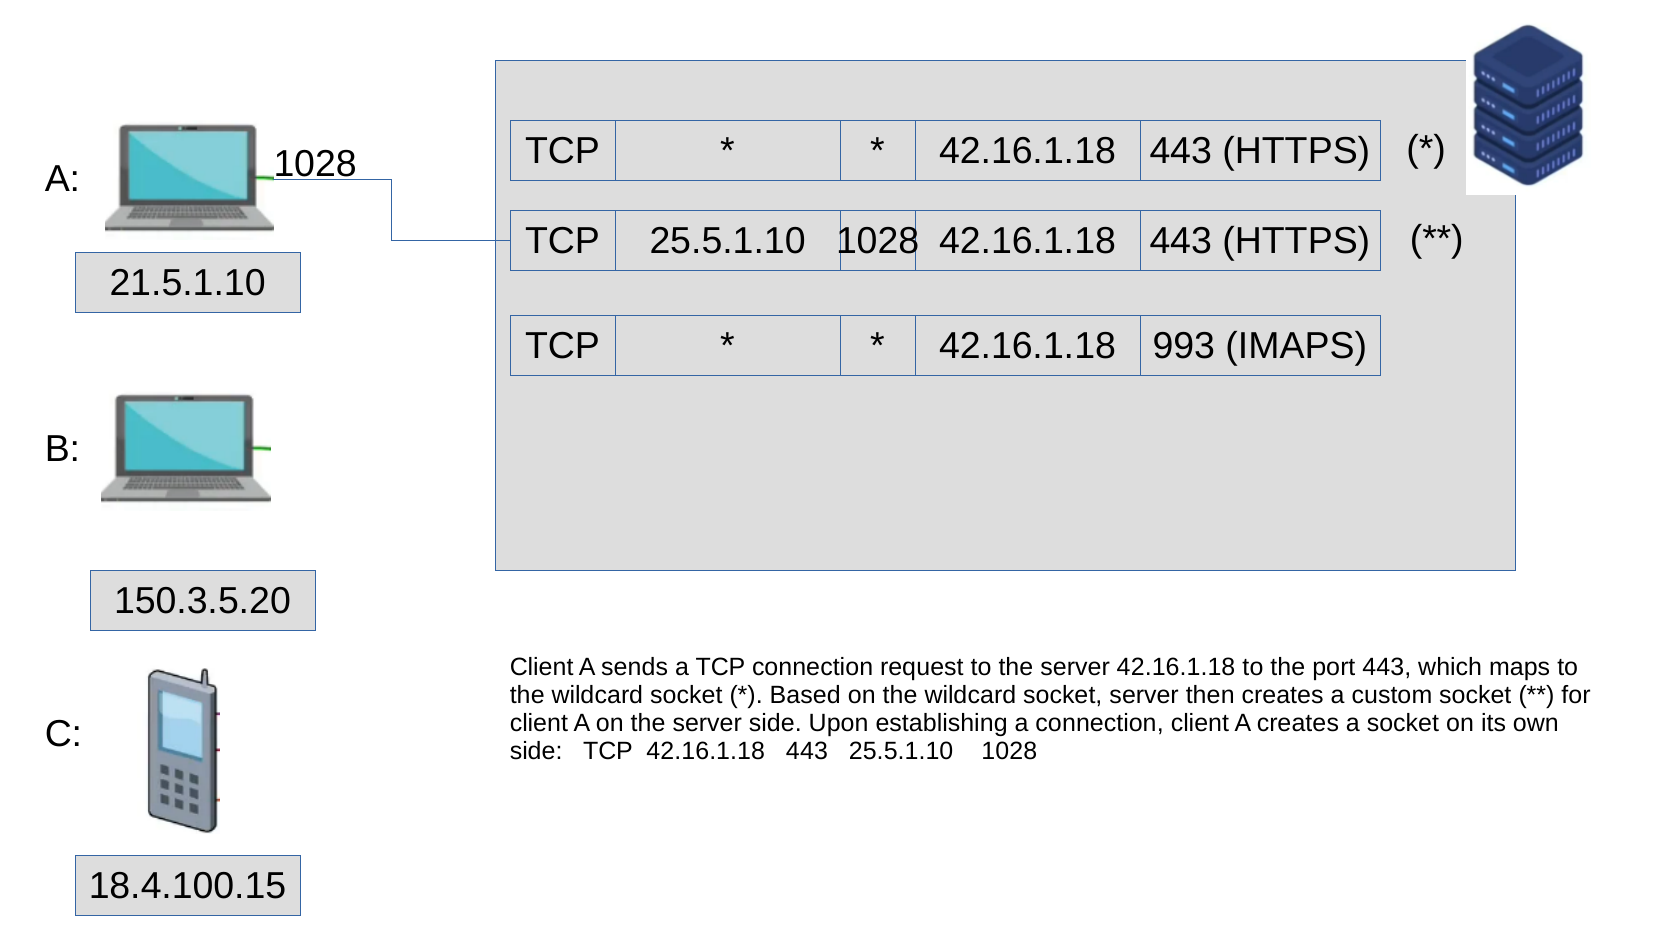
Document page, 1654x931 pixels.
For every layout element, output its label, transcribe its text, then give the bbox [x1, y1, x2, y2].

text_box * [615, 120, 840, 181]
text_box 1028 [840, 210, 916, 271]
picture [101, 389, 271, 511]
text_box 42.16.1.18 [916, 120, 1140, 181]
text_box 1028 [904, 229, 913, 238]
text_box TCP [510, 210, 615, 271]
text_box (*) [1391, 120, 1467, 196]
text_box 1028 [258, 135, 376, 192]
text_box 42.16.1.18 [916, 315, 1140, 376]
text_box (**) [1395, 210, 1486, 309]
text_box TCP [510, 315, 615, 376]
text_box 25.5.1.10 [615, 210, 840, 271]
picture [105, 119, 274, 241]
text_box 42.16.1.18 [916, 210, 1140, 271]
text_box 18.4.100.15 [75, 855, 301, 916]
text_box 1028 [840, 231, 845, 250]
text_box A: [30, 150, 106, 211]
text_box 1028 [903, 241, 914, 251]
text_box 21.5.1.10 [75, 252, 301, 313]
text_box * [840, 315, 916, 376]
text_box [495, 60, 1516, 571]
text_box 443 (HTTPS) [1140, 210, 1381, 271]
text_box 150.3.5.20 [90, 570, 316, 631]
text_box B: [30, 420, 101, 481]
text_box Client A sends a TCP connection request to the server 42.16.1.18 to the port 443, which maps to the wildcard socket (*). Based on the wildcard socket, server then creates a custom socket (**) for client A on the server side. Upon establishing a connection, client A creates a socket on its own side: TCP 42.16.1.18 443 25.5.1.10 1028 [495, 645, 1621, 781]
text_box C: [30, 705, 106, 766]
text_box 993 (IMAPS) [1140, 315, 1381, 376]
text_box 443 (HTTPS) [1140, 120, 1381, 181]
picture [1466, 14, 1591, 196]
text_box TCP [510, 120, 615, 181]
text_box * [840, 120, 916, 181]
picture [135, 659, 220, 834]
text_box * [615, 315, 840, 376]
